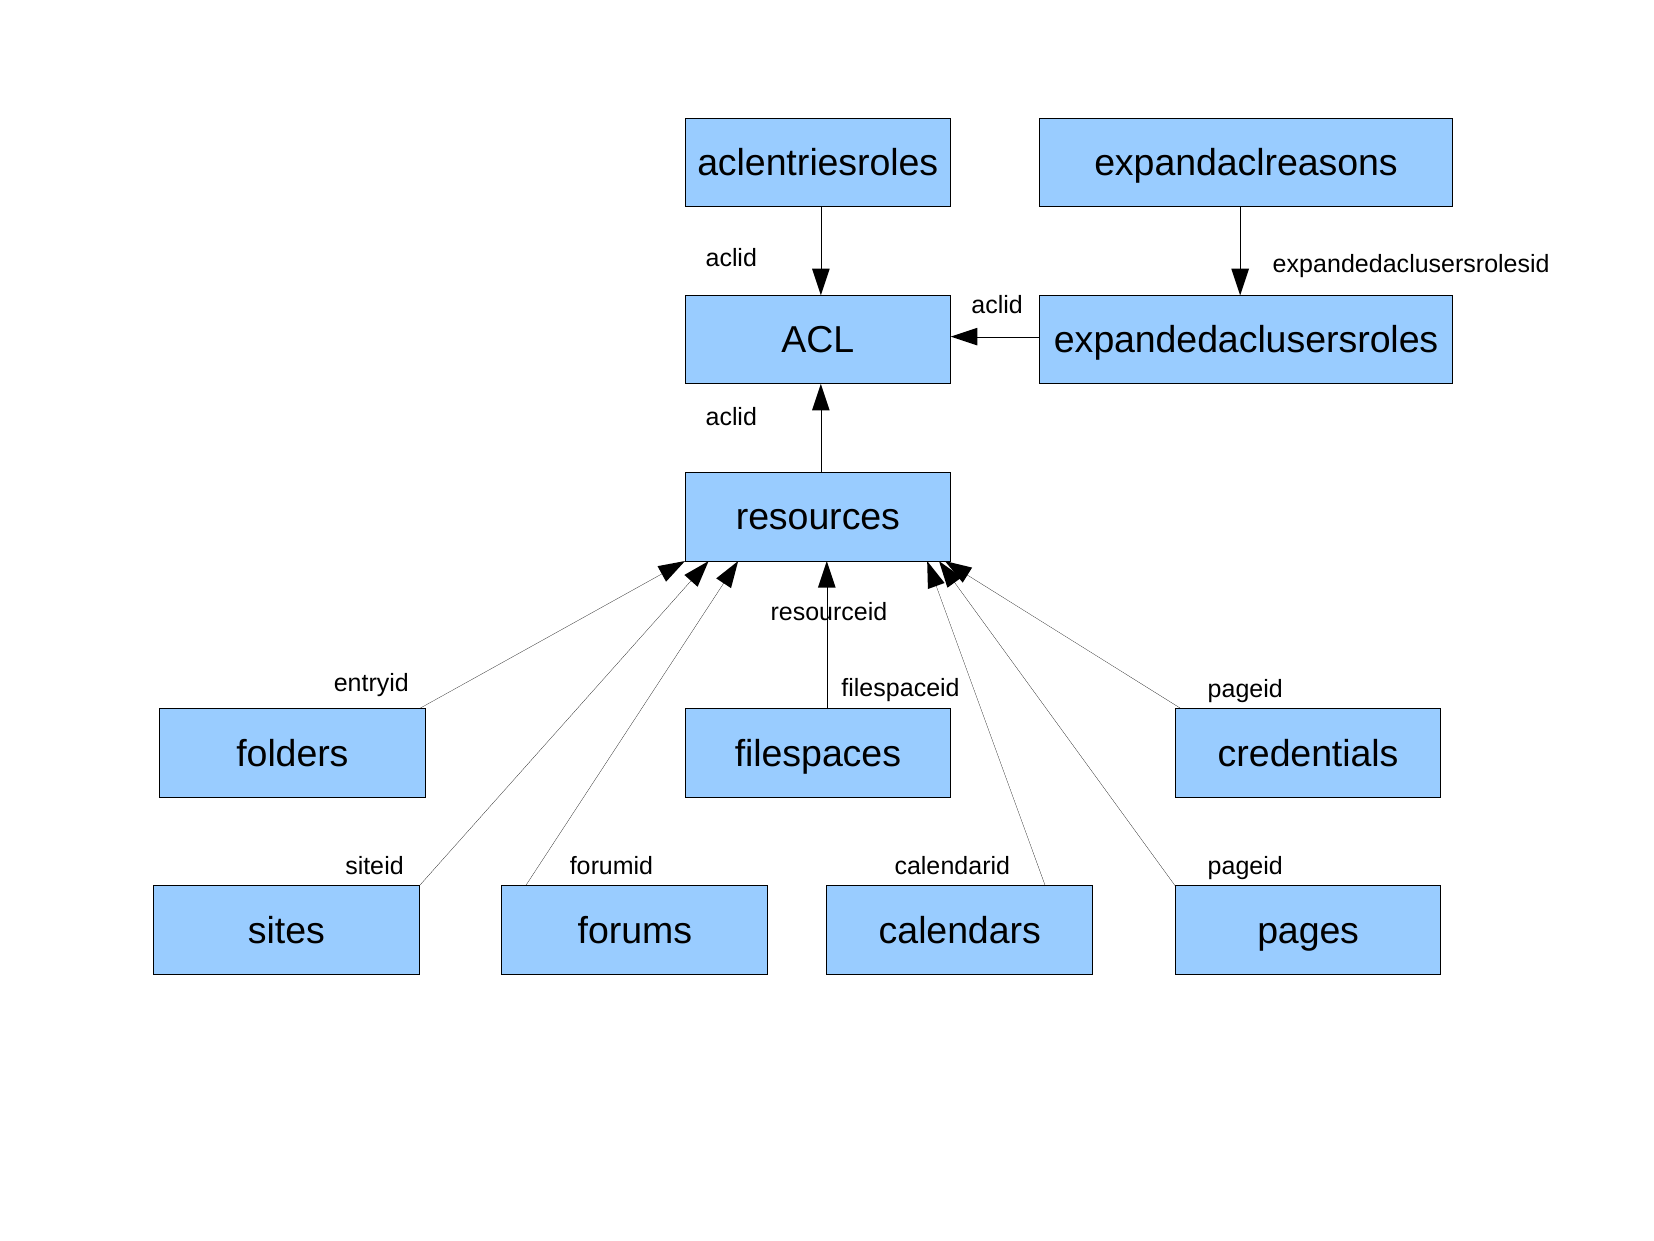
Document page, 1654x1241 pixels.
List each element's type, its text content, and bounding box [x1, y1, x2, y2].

text_box ACL [685, 295, 951, 384]
text_box siteid [330, 844, 443, 888]
text_box filespaces [685, 708, 951, 798]
text_box forums [501, 885, 768, 975]
text_box aclid [690, 395, 798, 439]
text_box expandedaclusersrolesid [1257, 242, 1583, 286]
text_box folders [159, 708, 426, 798]
text_box entryid [318, 661, 438, 705]
text_box aclid [956, 283, 1063, 327]
text_box calendars [826, 885, 1093, 975]
text_box calendarid [879, 844, 1028, 888]
text_box resources [685, 472, 951, 562]
text_box aclentriesroles [685, 118, 951, 207]
text_box sites [153, 885, 420, 975]
text_box expandaclreasons [1039, 118, 1453, 207]
text_box credentials [1175, 708, 1441, 798]
text_box expandedaclusersroles [1039, 295, 1453, 384]
text_box pageid [1192, 844, 1312, 888]
text_box pages [1175, 885, 1441, 975]
text_box filespaceid [826, 665, 1004, 709]
text_box aclid [690, 236, 798, 280]
text_box resourceid [755, 590, 916, 634]
text_box pageid [1192, 667, 1312, 711]
text_box forumid [555, 844, 674, 888]
